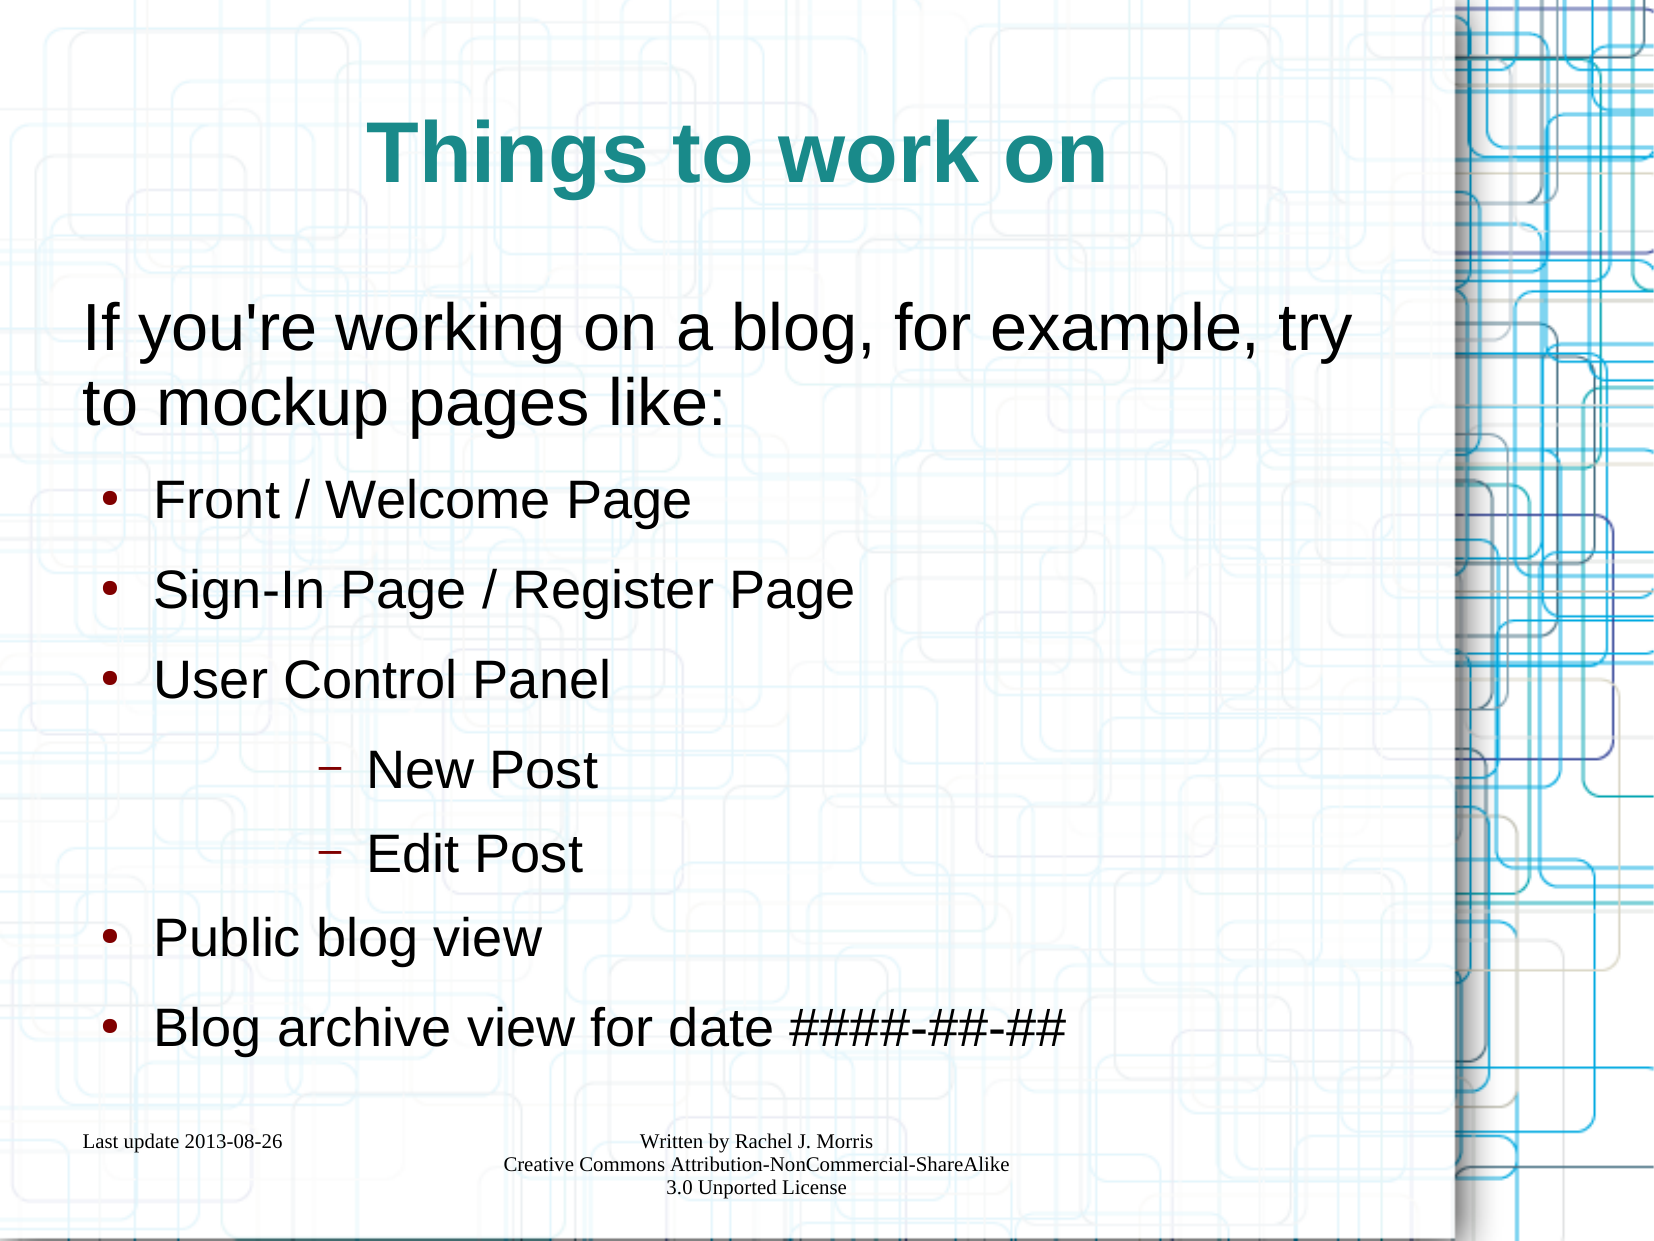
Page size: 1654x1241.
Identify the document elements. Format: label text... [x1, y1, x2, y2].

title Things to work on [59, 49, 1418, 257]
picture [0, 0, 1654, 1241]
list If you're working on a blog, for example, try to mockup pages like: Front / Welcome Page Sign-In Page / Register Page User Control Panel New Post Edit Post Public blog view Blog archive view for date ####-##-## [82, 290, 1418, 1059]
